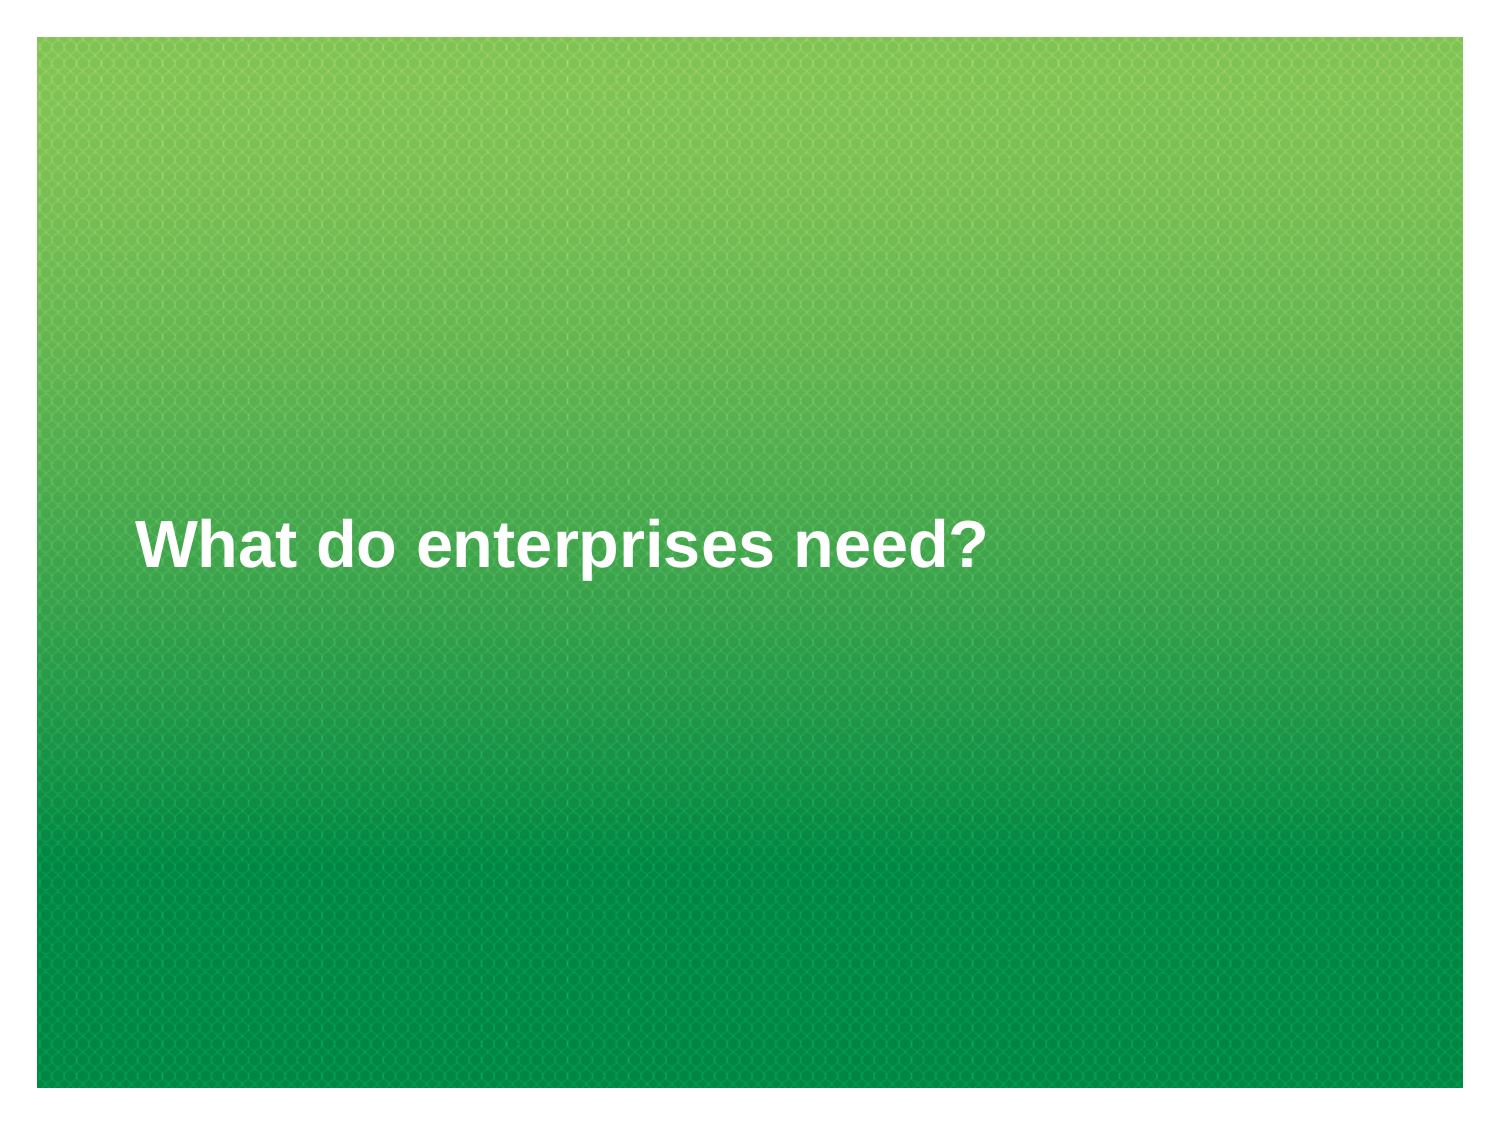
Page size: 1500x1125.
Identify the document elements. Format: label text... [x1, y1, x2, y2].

title What do enterprises need? [135, 450, 1369, 638]
picture [37, 37, 1463, 1088]
